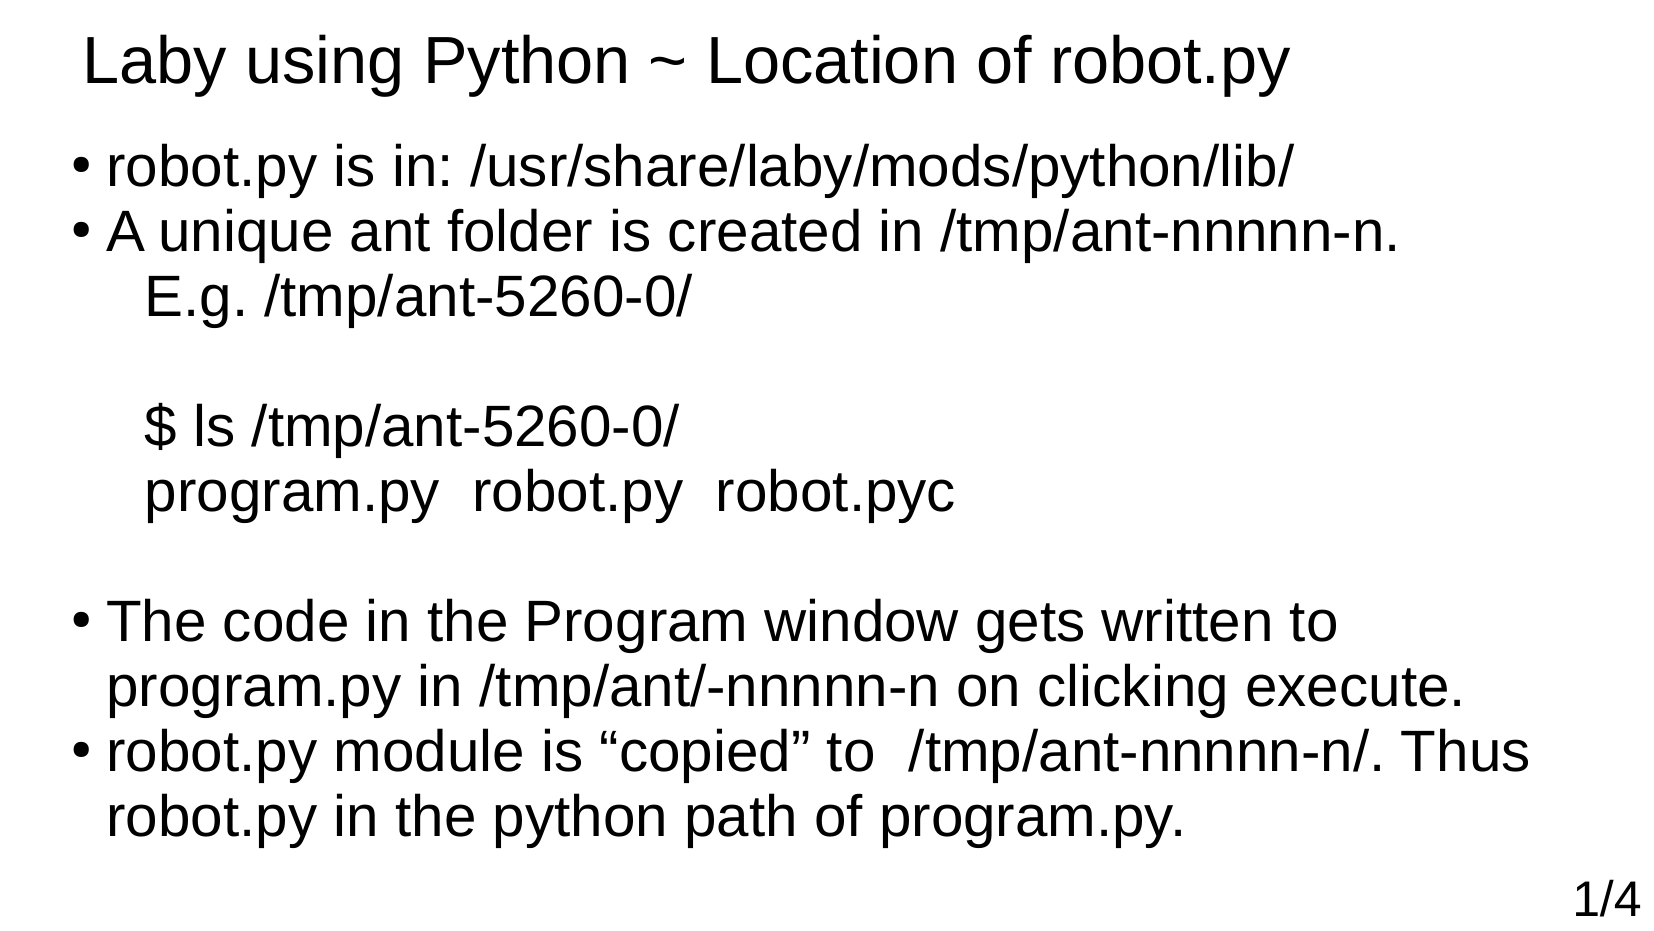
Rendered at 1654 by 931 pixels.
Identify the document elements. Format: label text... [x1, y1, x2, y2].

title Laby using Python ~ Location of robot.py [82, 22, 1571, 98]
subtitle robot.py is in: /usr/share/laby/mods/python/lib/ A unique ant folder is created in /tmp/ant-nnnnn-n. E.g. /tmp/ant-5260-0/ $ ls /tmp/ant-5260-0/ program.py robot.py robot.pyc The code in the Program window gets written to program.py in /tmp/ant/-nnnnn-n on clicking execute. robot.py module is “copied” to /tmp/ant-nnnnn-n/. Thus robot.py in the python path of program.py. [70, 133, 1560, 915]
title 1/4 [1523, 871, 1642, 931]
